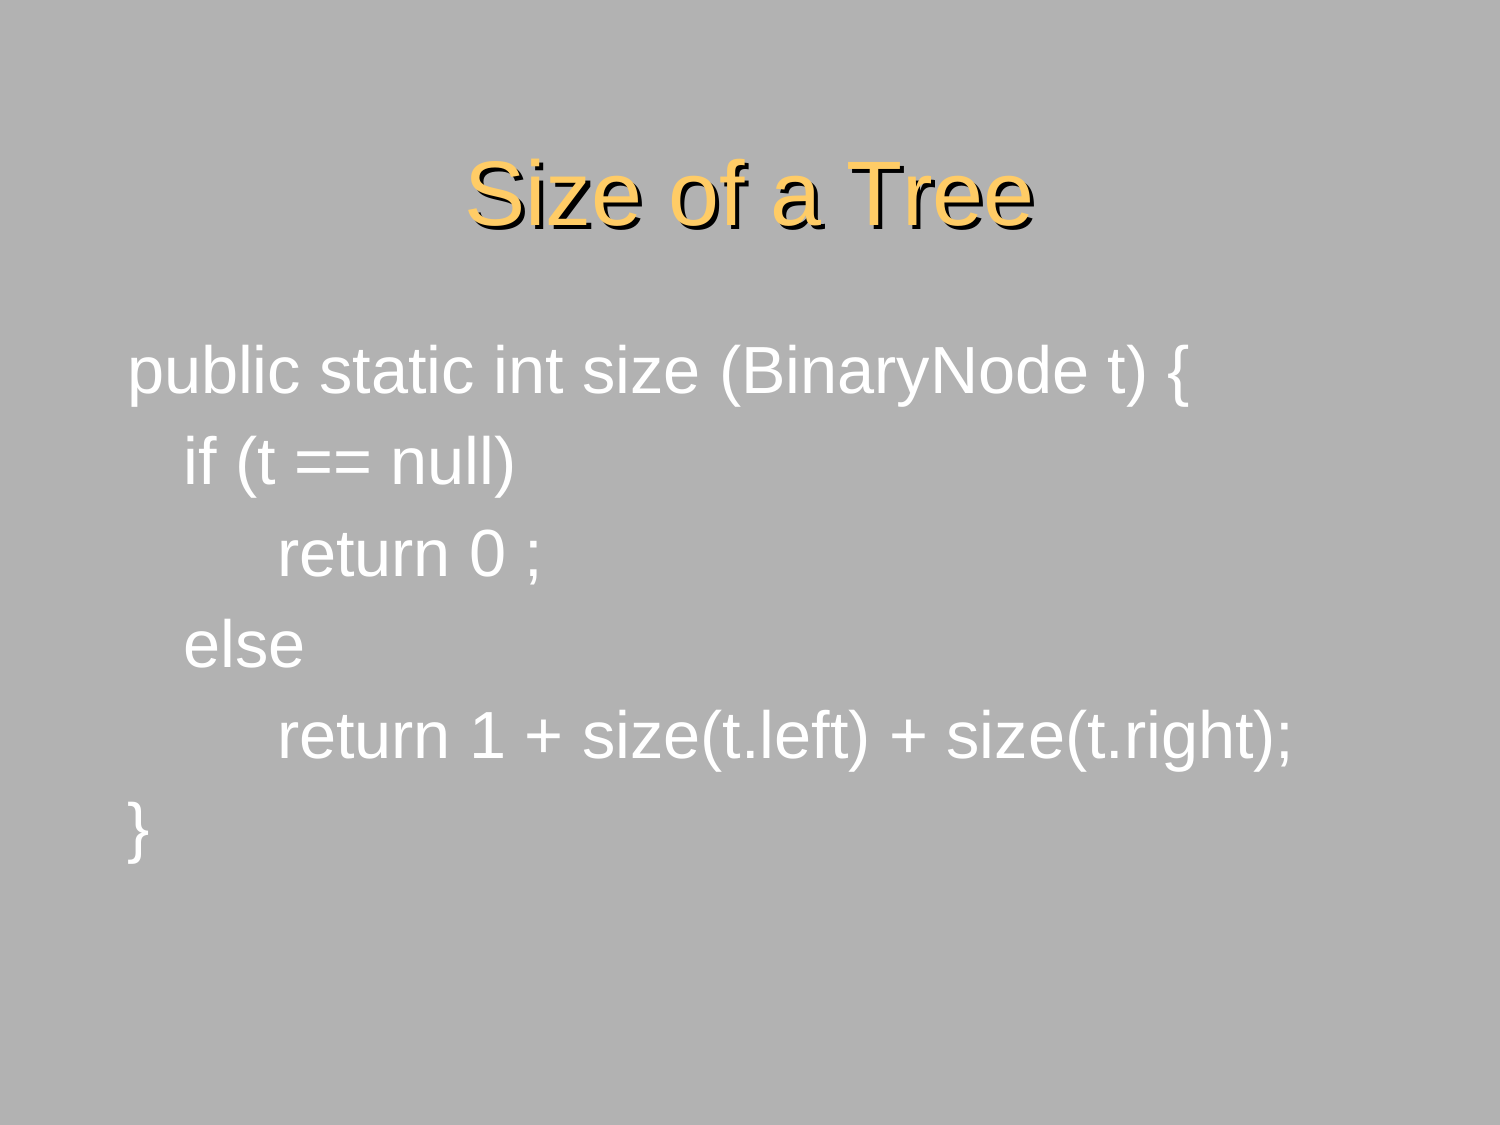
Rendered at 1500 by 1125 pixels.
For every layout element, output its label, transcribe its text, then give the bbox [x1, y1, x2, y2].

title Size of a Tree [112, 99, 1388, 288]
list public static int size (BinaryNode t) { if (t == null) return 0 ; else return 1 + size(t.left) + size(t.right); } [112, 324, 1388, 1001]
